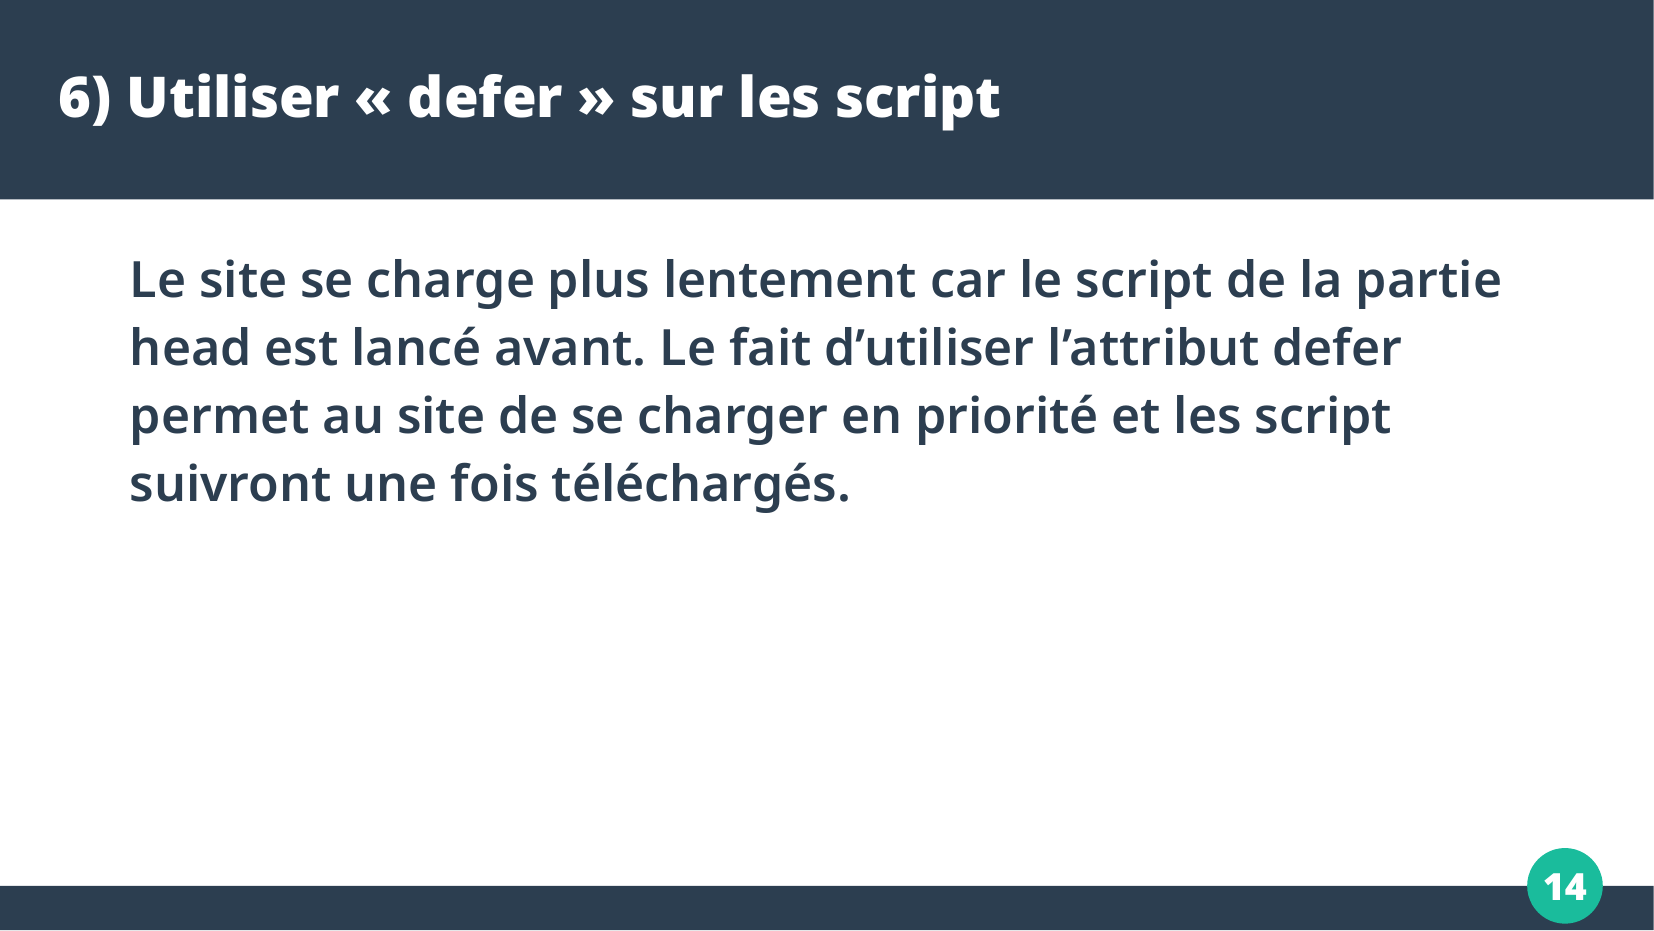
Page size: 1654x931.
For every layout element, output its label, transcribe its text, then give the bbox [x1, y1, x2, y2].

title 6) Utiliser « defer » sur les script [59, 37, 1595, 156]
list Le site se charge plus lentement car le script de la partie head est lancé avant. Le fait d’utiliser l’attribut defer permet au site de se charger en priorité et les script suivront une fois téléchargés. [59, 243, 1595, 680]
